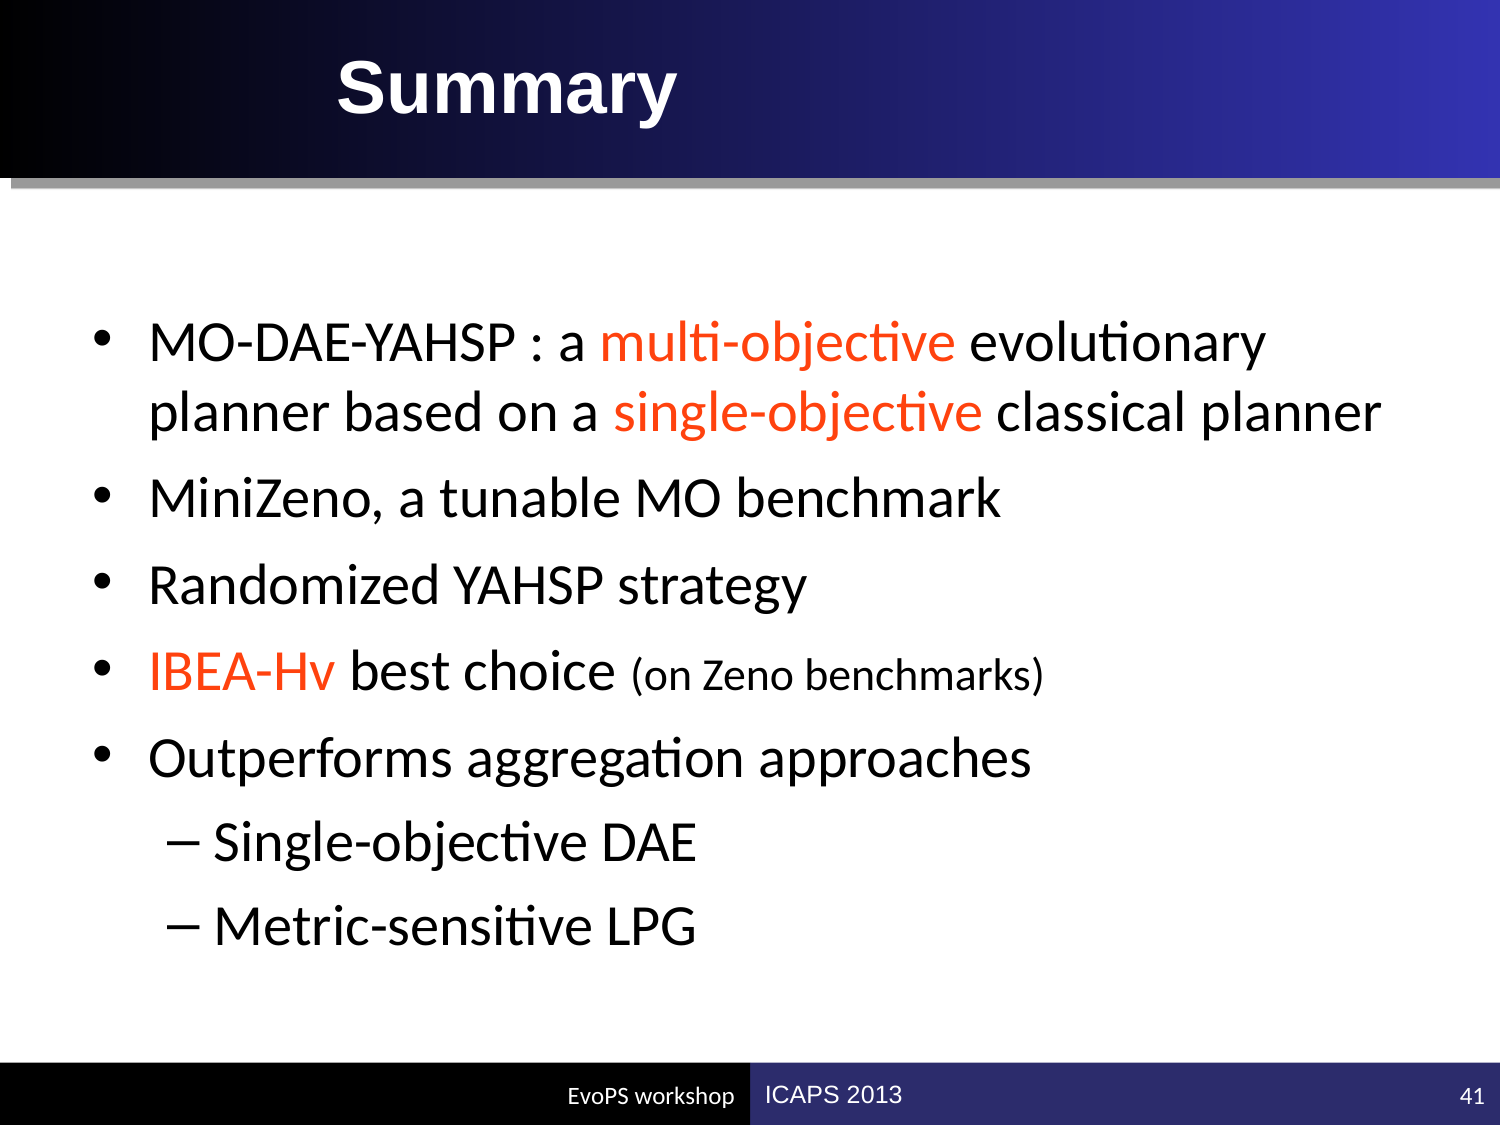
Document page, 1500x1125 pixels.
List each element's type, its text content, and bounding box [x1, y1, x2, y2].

list MO-DAE-YAHSP : a multi-objective evolutionary planner based on a single-objective classical planner MiniZeno, a tunable MO benchmark Randomized YAHSP strategy IBEA-Hv best choice (on Zeno benchmarks) Outperforms aggregation approaches Single-objective DAE Metric-sensitive LPG [77, 295, 1477, 1125]
text_box Summary [322, 31, 1214, 137]
